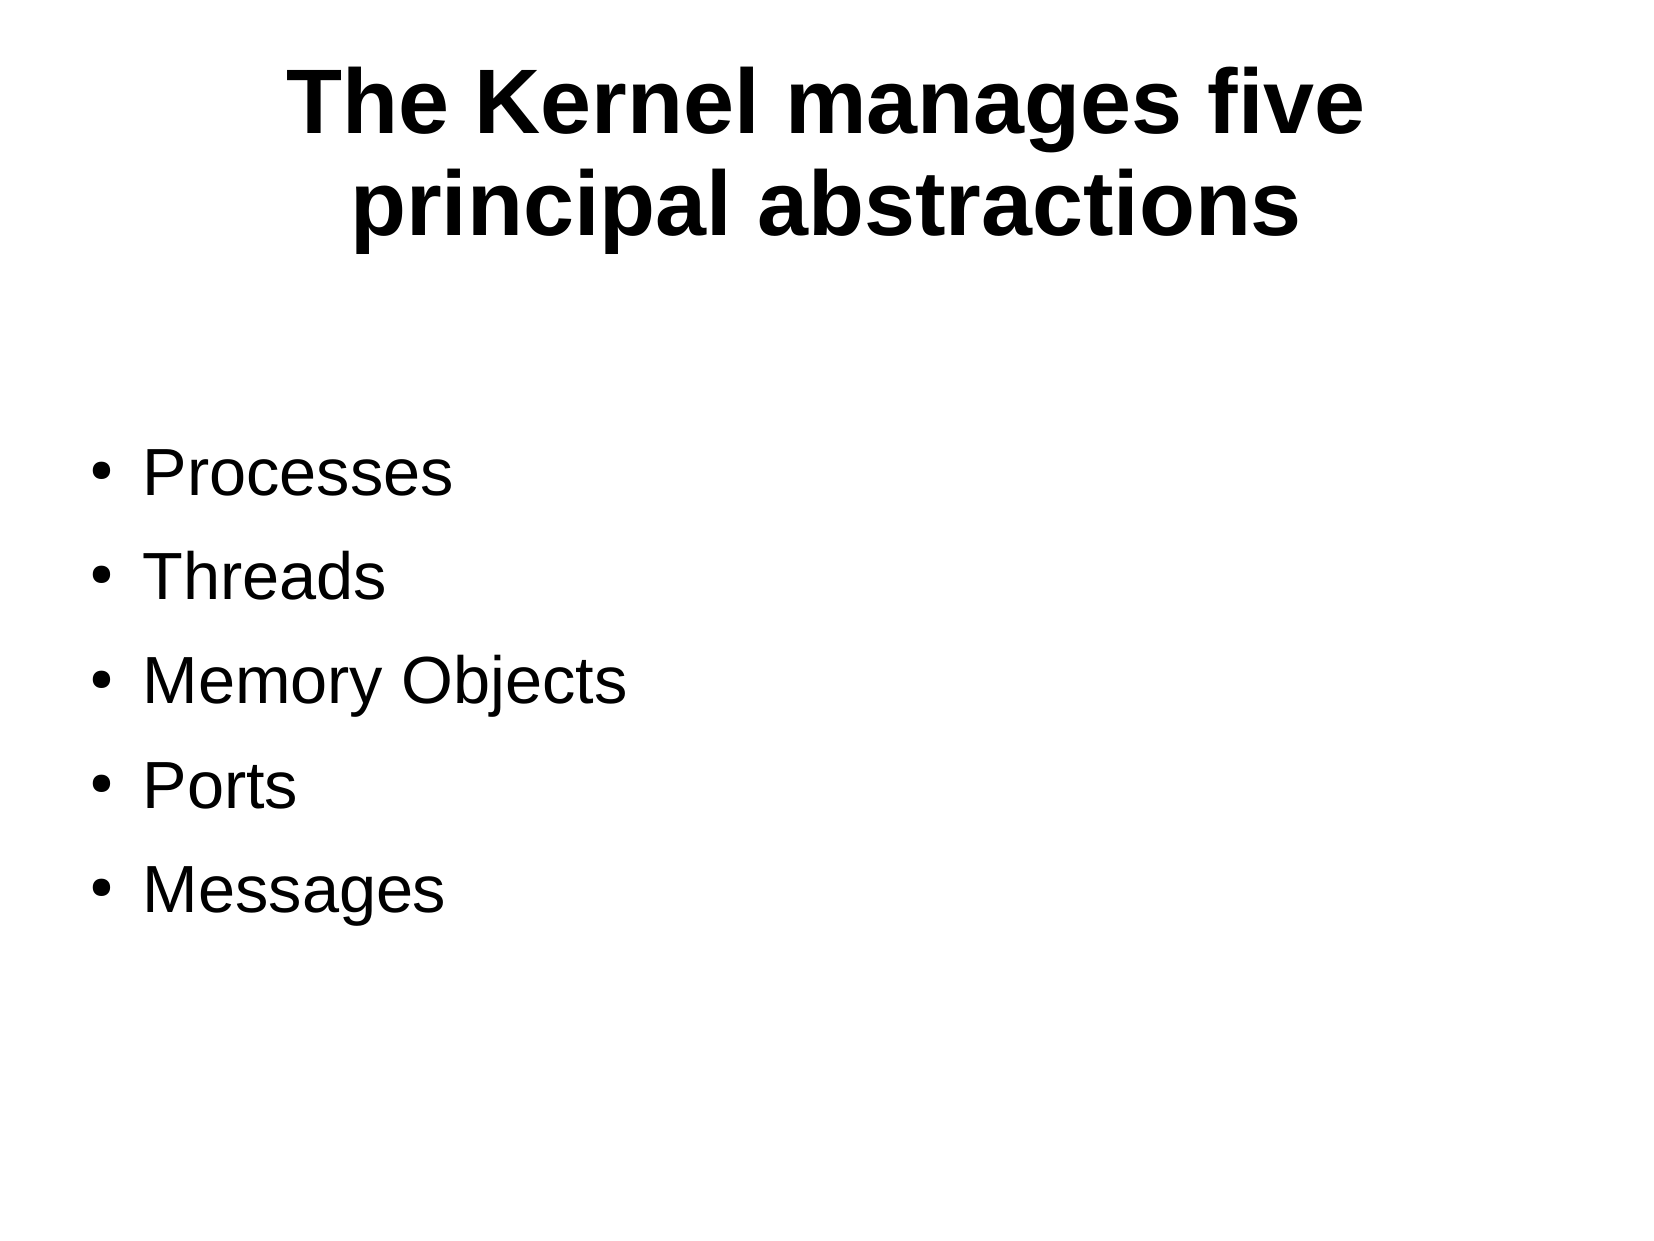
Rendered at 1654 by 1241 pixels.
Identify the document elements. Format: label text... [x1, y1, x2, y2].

title The Kernel manages five principal abstractions [82, 49, 1571, 257]
list Processes Threads Memory Objects Ports Messages [71, 435, 1561, 1155]
